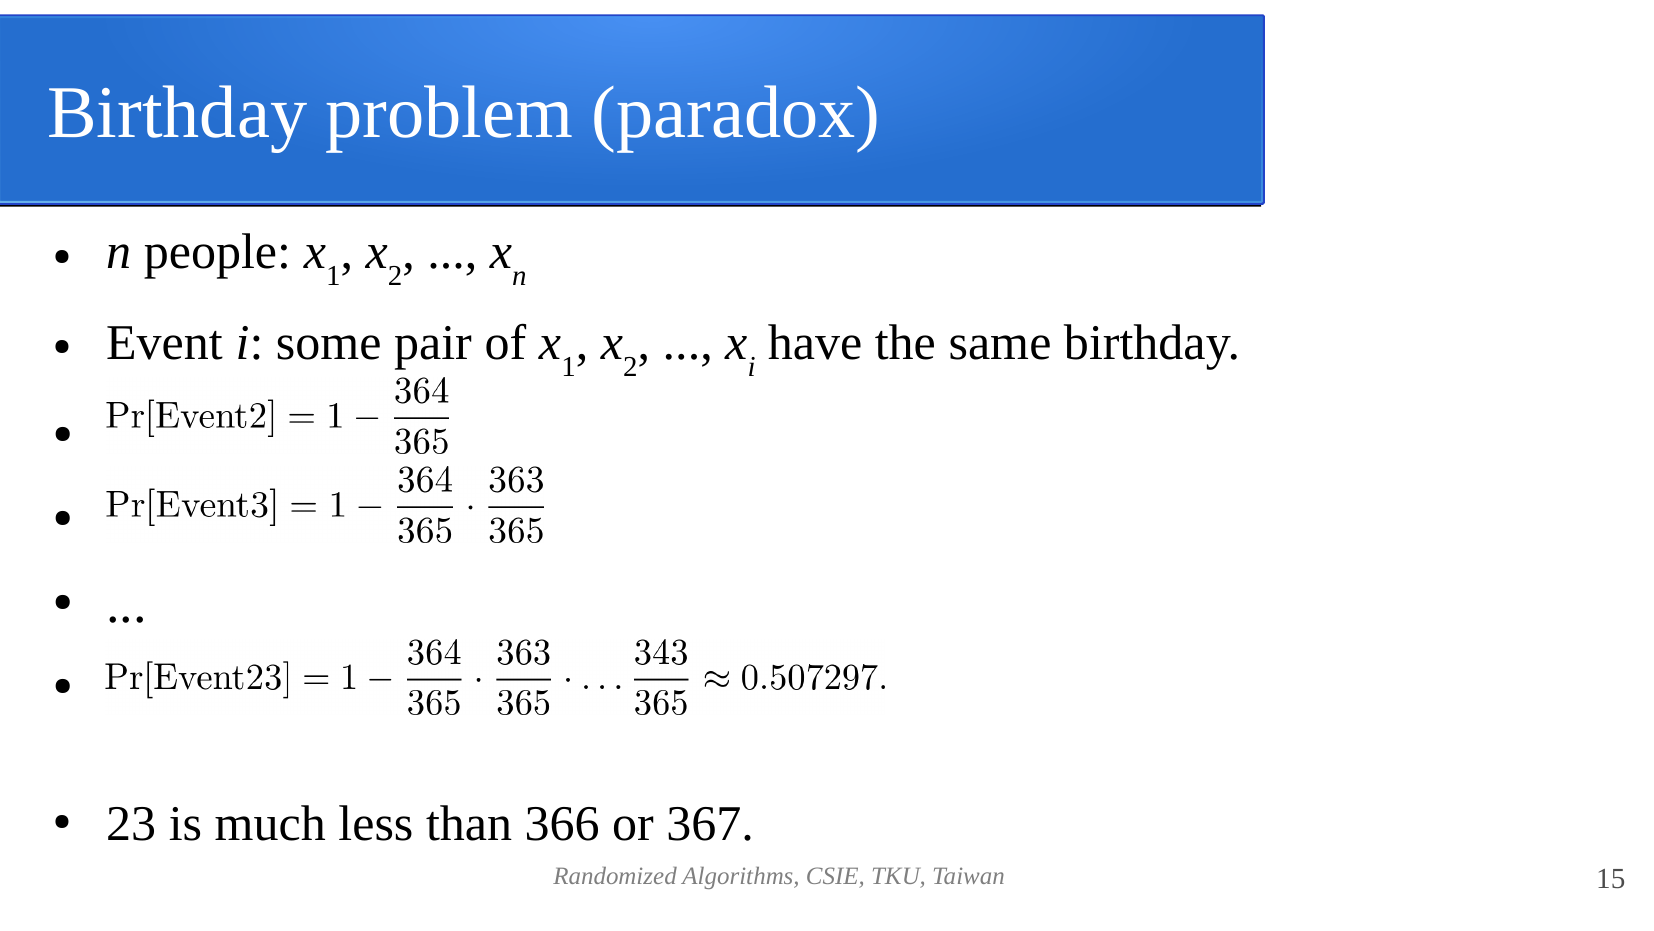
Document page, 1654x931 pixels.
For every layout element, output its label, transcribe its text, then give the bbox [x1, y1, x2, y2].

picture [106, 466, 544, 543]
picture [105, 639, 885, 715]
list n people: x1, x2, ..., xn Event i: some pair of x1, x2, ..., xi have the same birthday. ... 23 is much less than 366 or 367. [35, 224, 1524, 898]
title Birthday problem (paradox) [47, 35, 1199, 189]
picture [106, 377, 449, 454]
